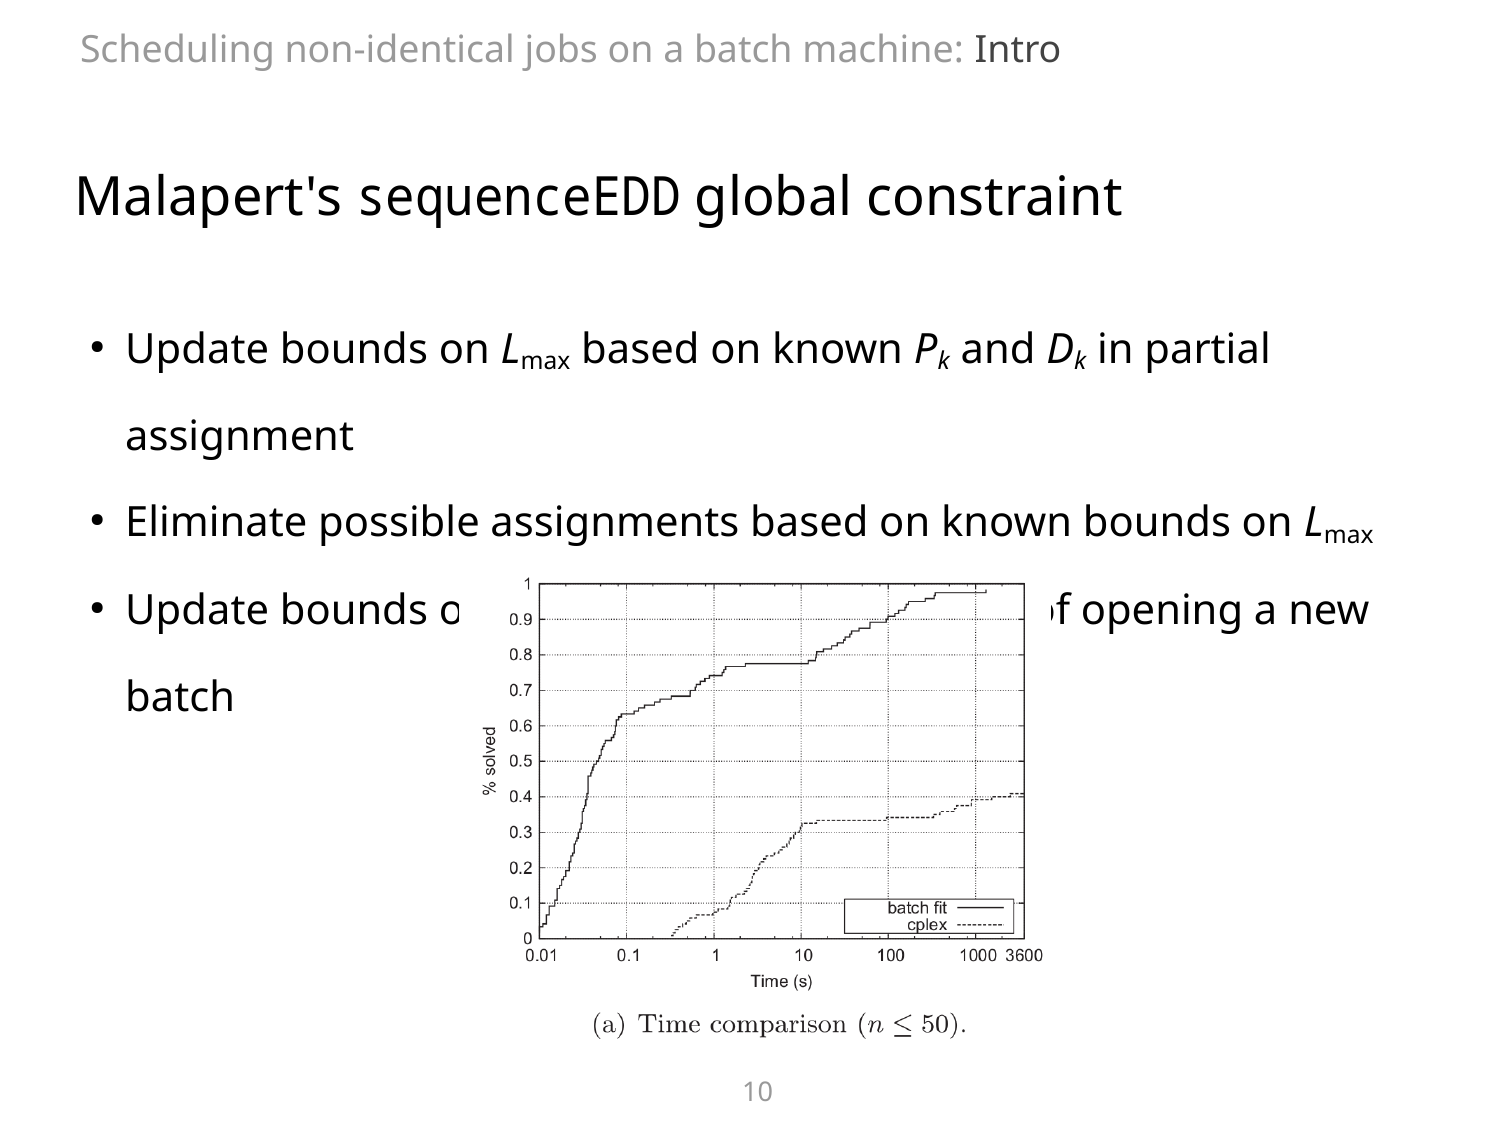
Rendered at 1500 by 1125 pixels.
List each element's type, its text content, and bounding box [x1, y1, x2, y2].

text_box Malapert's sequenceEDD global constraint [60, 149, 1486, 232]
title Scheduling non-identical jobs on a batch machine: Intro [27, 13, 1399, 85]
text_box Update bounds on Lmax based on known Pk and Dk in partial assignment Eliminate possible assignments based on known bounds on Lmax Update bounds on nk based on minimum cost of opening a new batch [75, 281, 1426, 511]
picture [459, 569, 1051, 1059]
